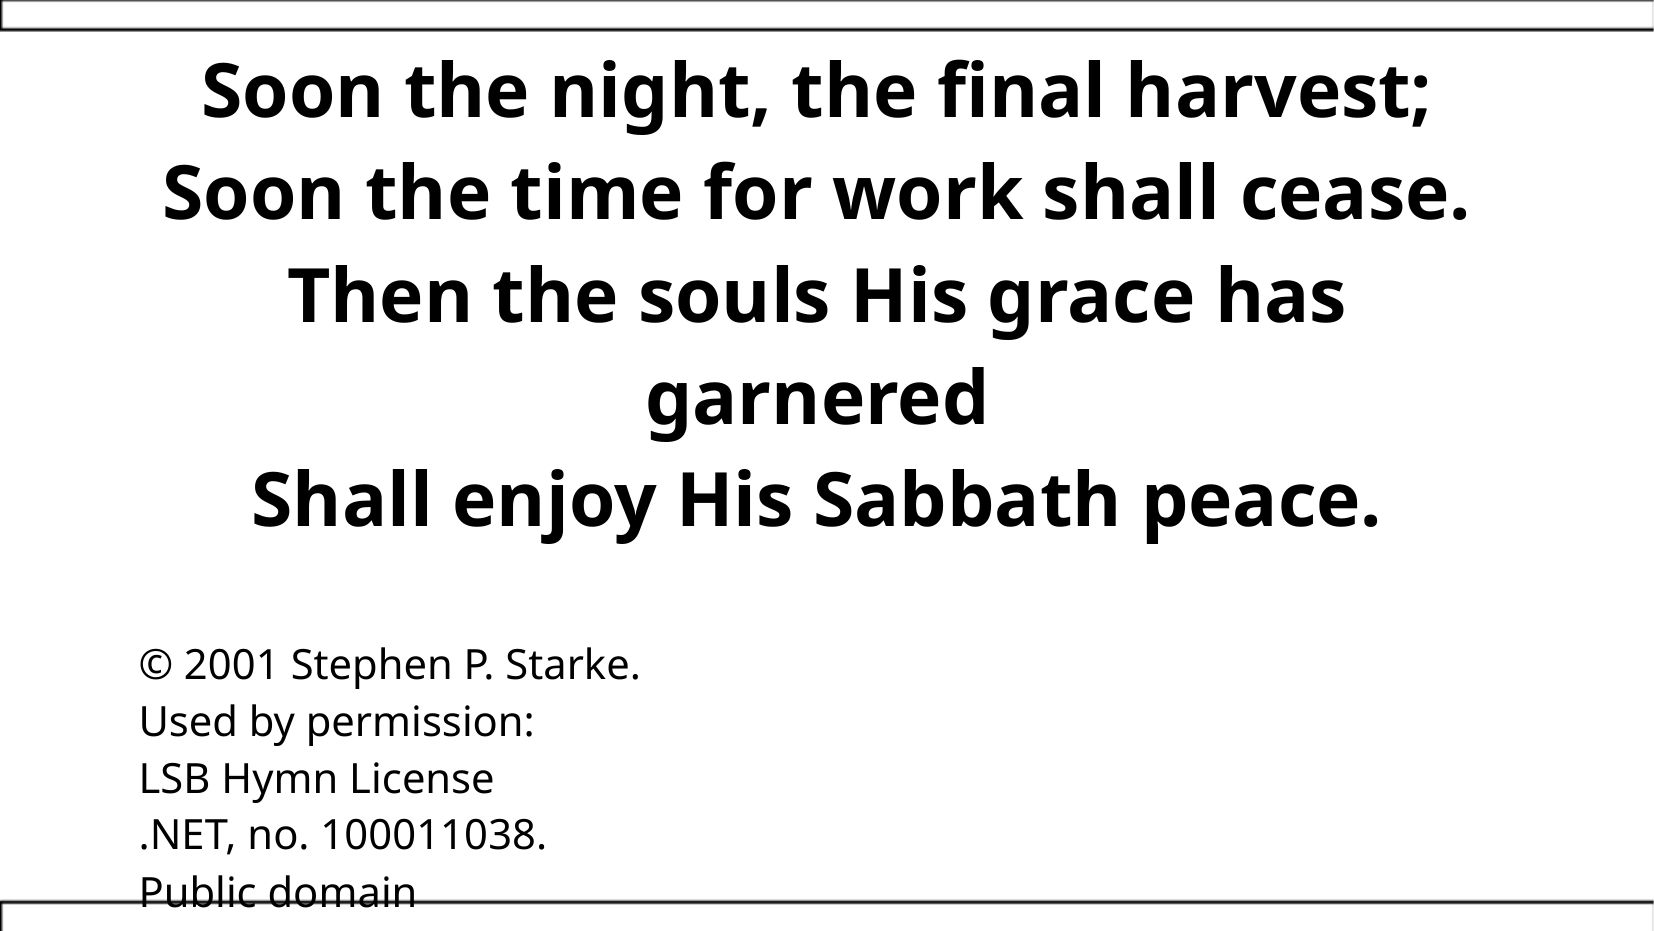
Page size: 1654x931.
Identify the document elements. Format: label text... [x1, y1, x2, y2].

text_box Soon the night, the final harvest; Soon the time for work shall cease. Then the souls His grace has garnered Shall enjoy His Sabbath peace. © 2001 Stephen P. Starke. Used by permission: LSB Hymn License .NET, no. 100011038. Public domain [105, 30, 1531, 847]
picture [0, 0, 1654, 931]
